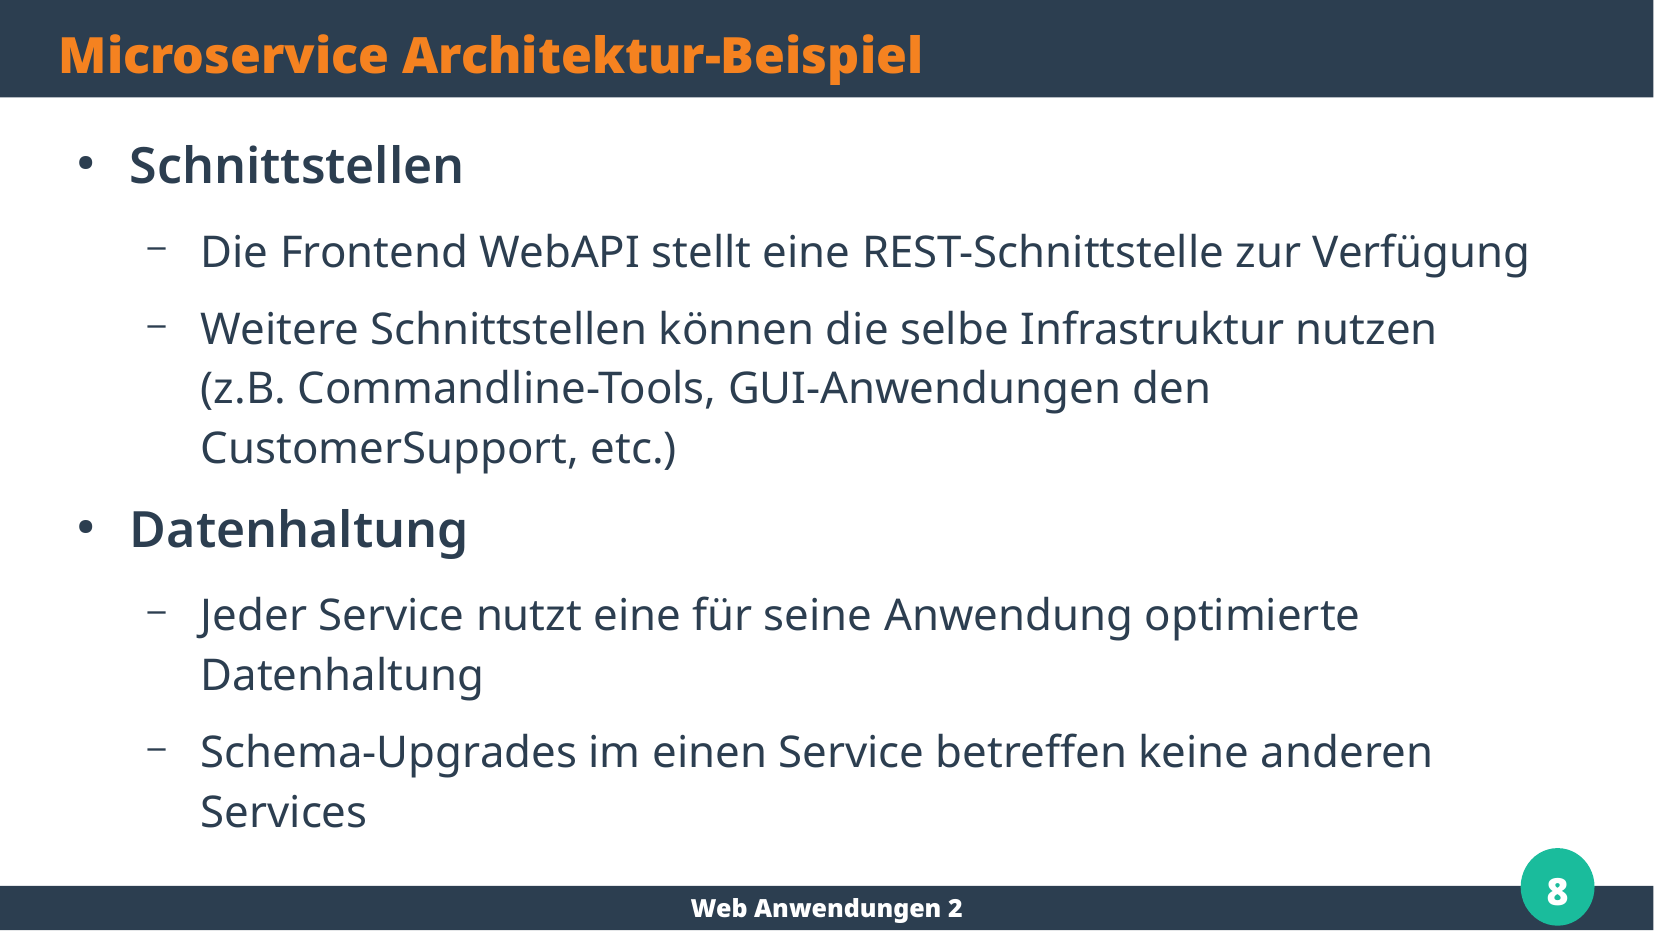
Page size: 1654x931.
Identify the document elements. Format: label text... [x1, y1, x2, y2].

list Schnittstellen Die Frontend WebAPI stellt eine REST-Schnittstelle zur Verfügung Weitere Schnittstellen können die selbe Infrastruktur nutzen (z.B. Commandline-Tools, GUI-Anwendungen den CustomerSupport, etc.) Datenhaltung Jeder Service nutzt eine für seine Anwendung optimierte Datenhaltung Schema-Upgrades im einen Service betreffen keine anderen Services [59, 129, 1595, 864]
title Microservice Architektur-Beispiel [59, 8, 1595, 89]
